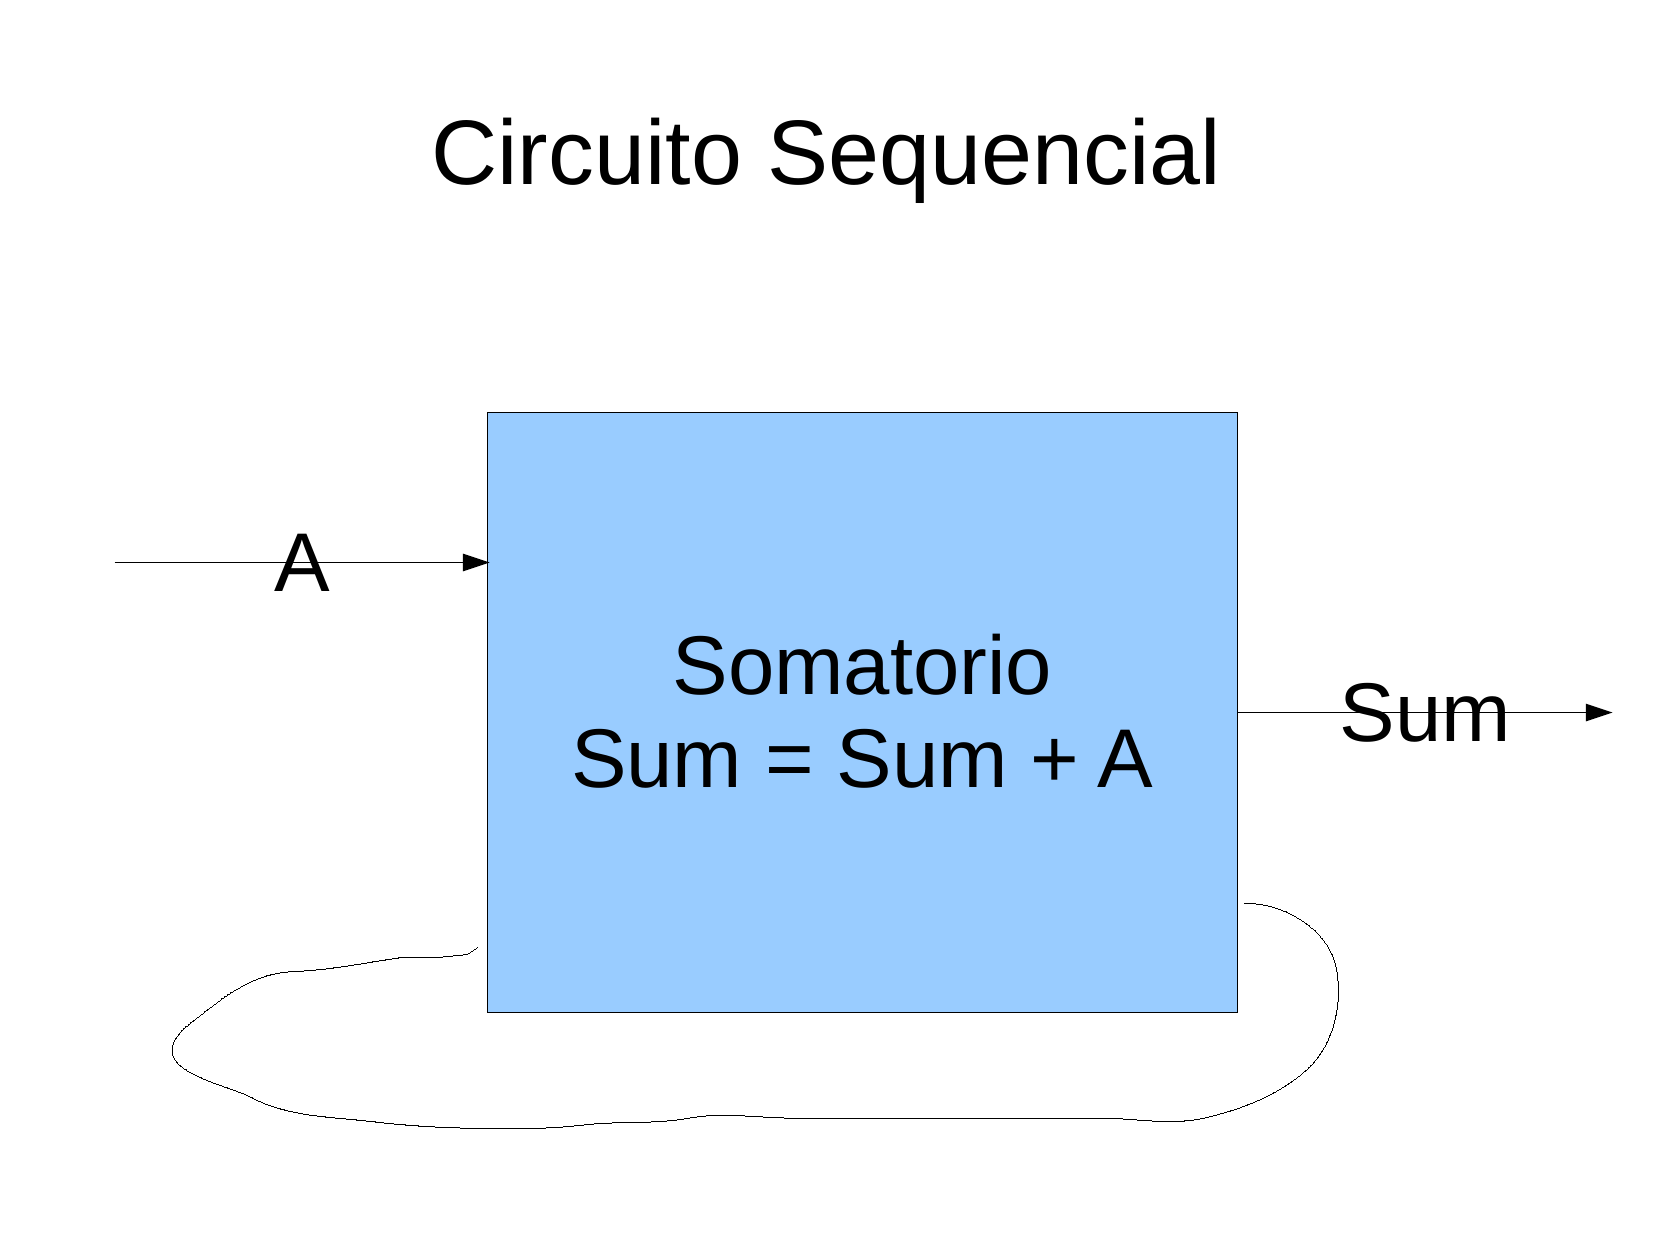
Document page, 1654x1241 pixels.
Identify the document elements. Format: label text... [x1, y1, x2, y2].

text_box Somatorio Sum = Sum + A [487, 412, 1238, 1013]
title Circuito Sequencial [82, 49, 1571, 257]
